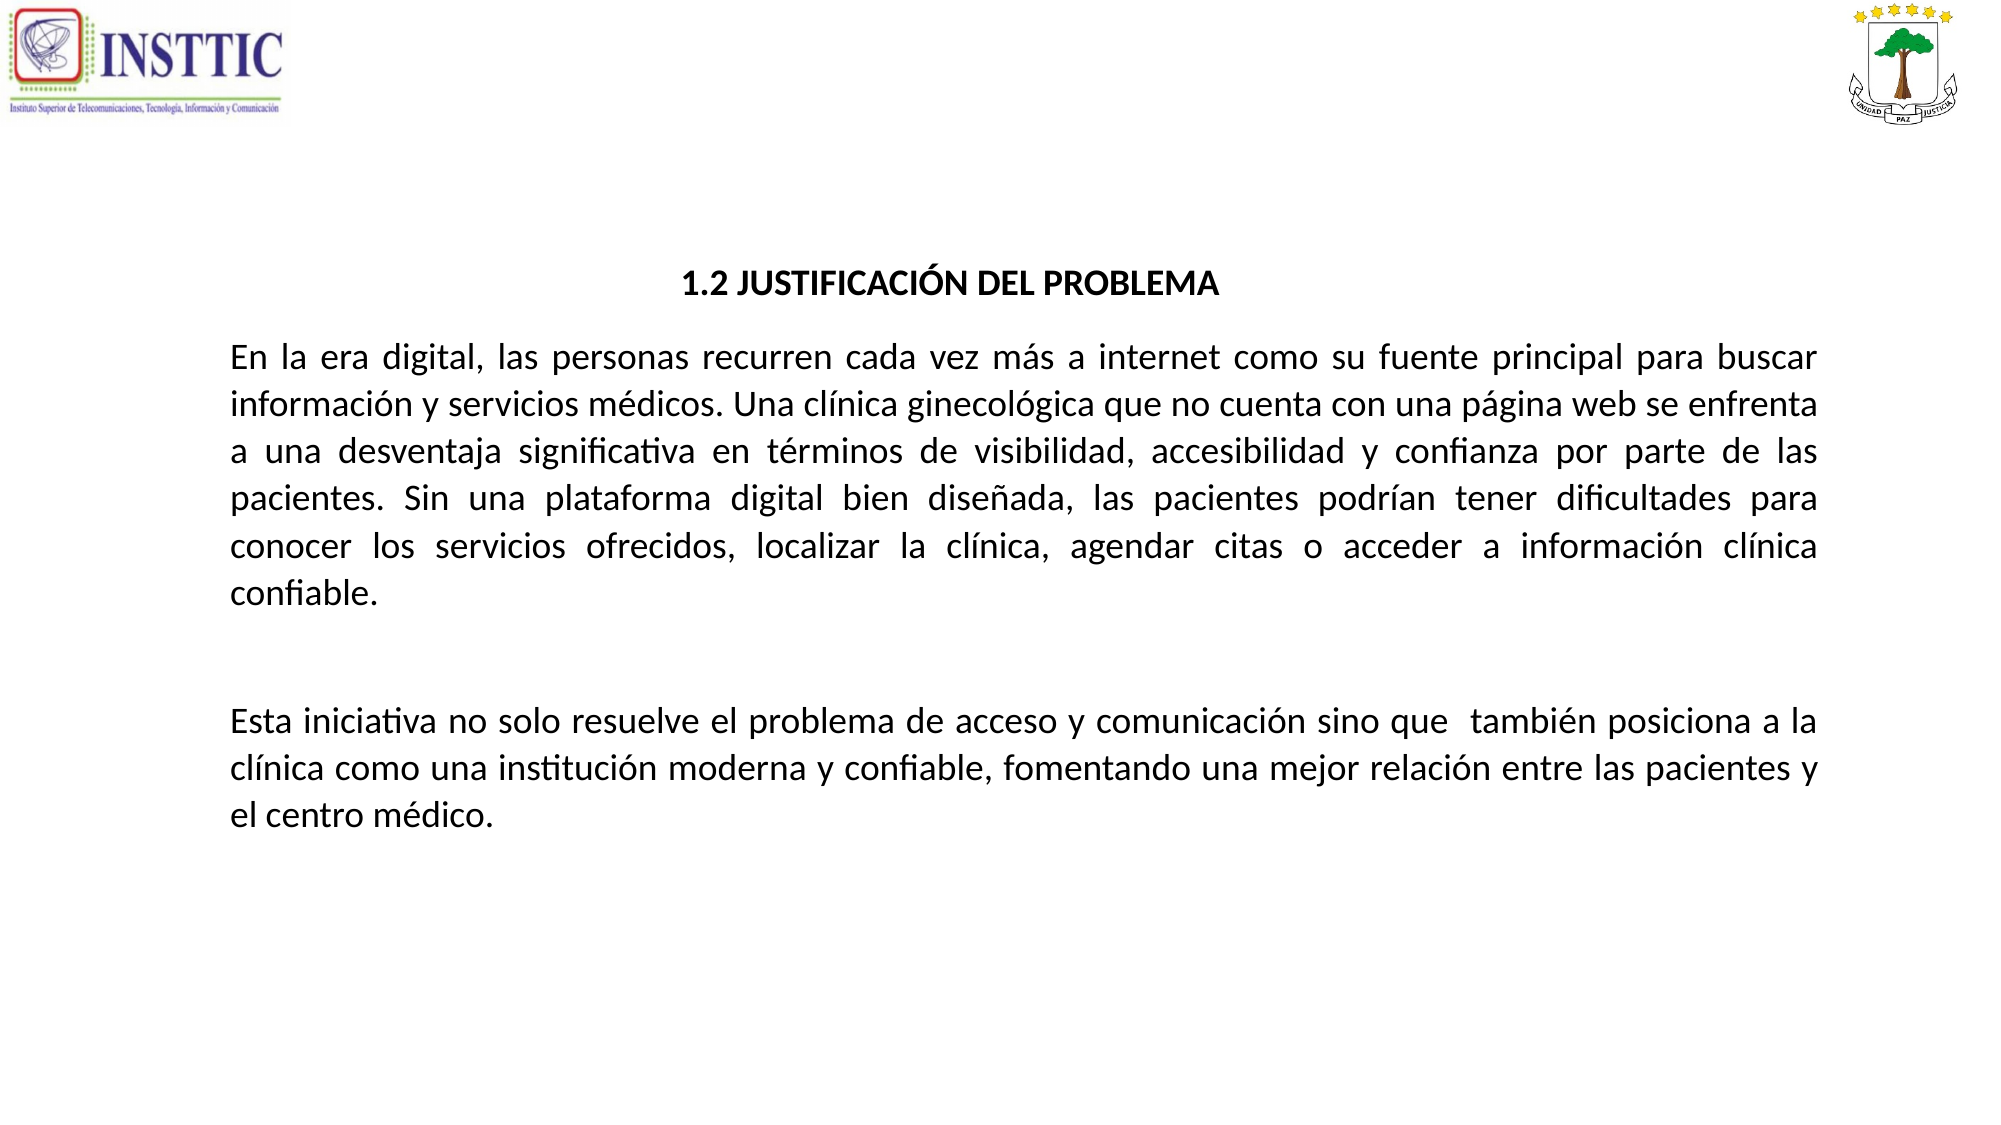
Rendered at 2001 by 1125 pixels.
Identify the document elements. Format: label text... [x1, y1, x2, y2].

text_box 1.2 JUSTIFICACIÓN DEL PROBLEMA En la era digital, las personas recurren cada vez más a internet como su fuente principal para buscar información y servicios médicos. Una clínica ginecológica que no cuenta con una página web se enfrenta a una desventaja significativa en términos de visibilidad, accesibilidad y confianza por parte de las pacientes. Sin una plataforma digital bien diseñada, las pacientes podrían tener dificultades para conocer los servicios ofrecidos, localizar la clínica, agendar citas o acceder a información clínica confiable. Esta iniciativa no solo resuelve el problema de acceso y comunicación sino que también posiciona a la clínica como una institución moderna y confiable, fomentando una mejor relación entre las pacientes y el centro médico. [165, 248, 1835, 912]
picture [0, 0, 291, 127]
picture [1803, 0, 2000, 129]
